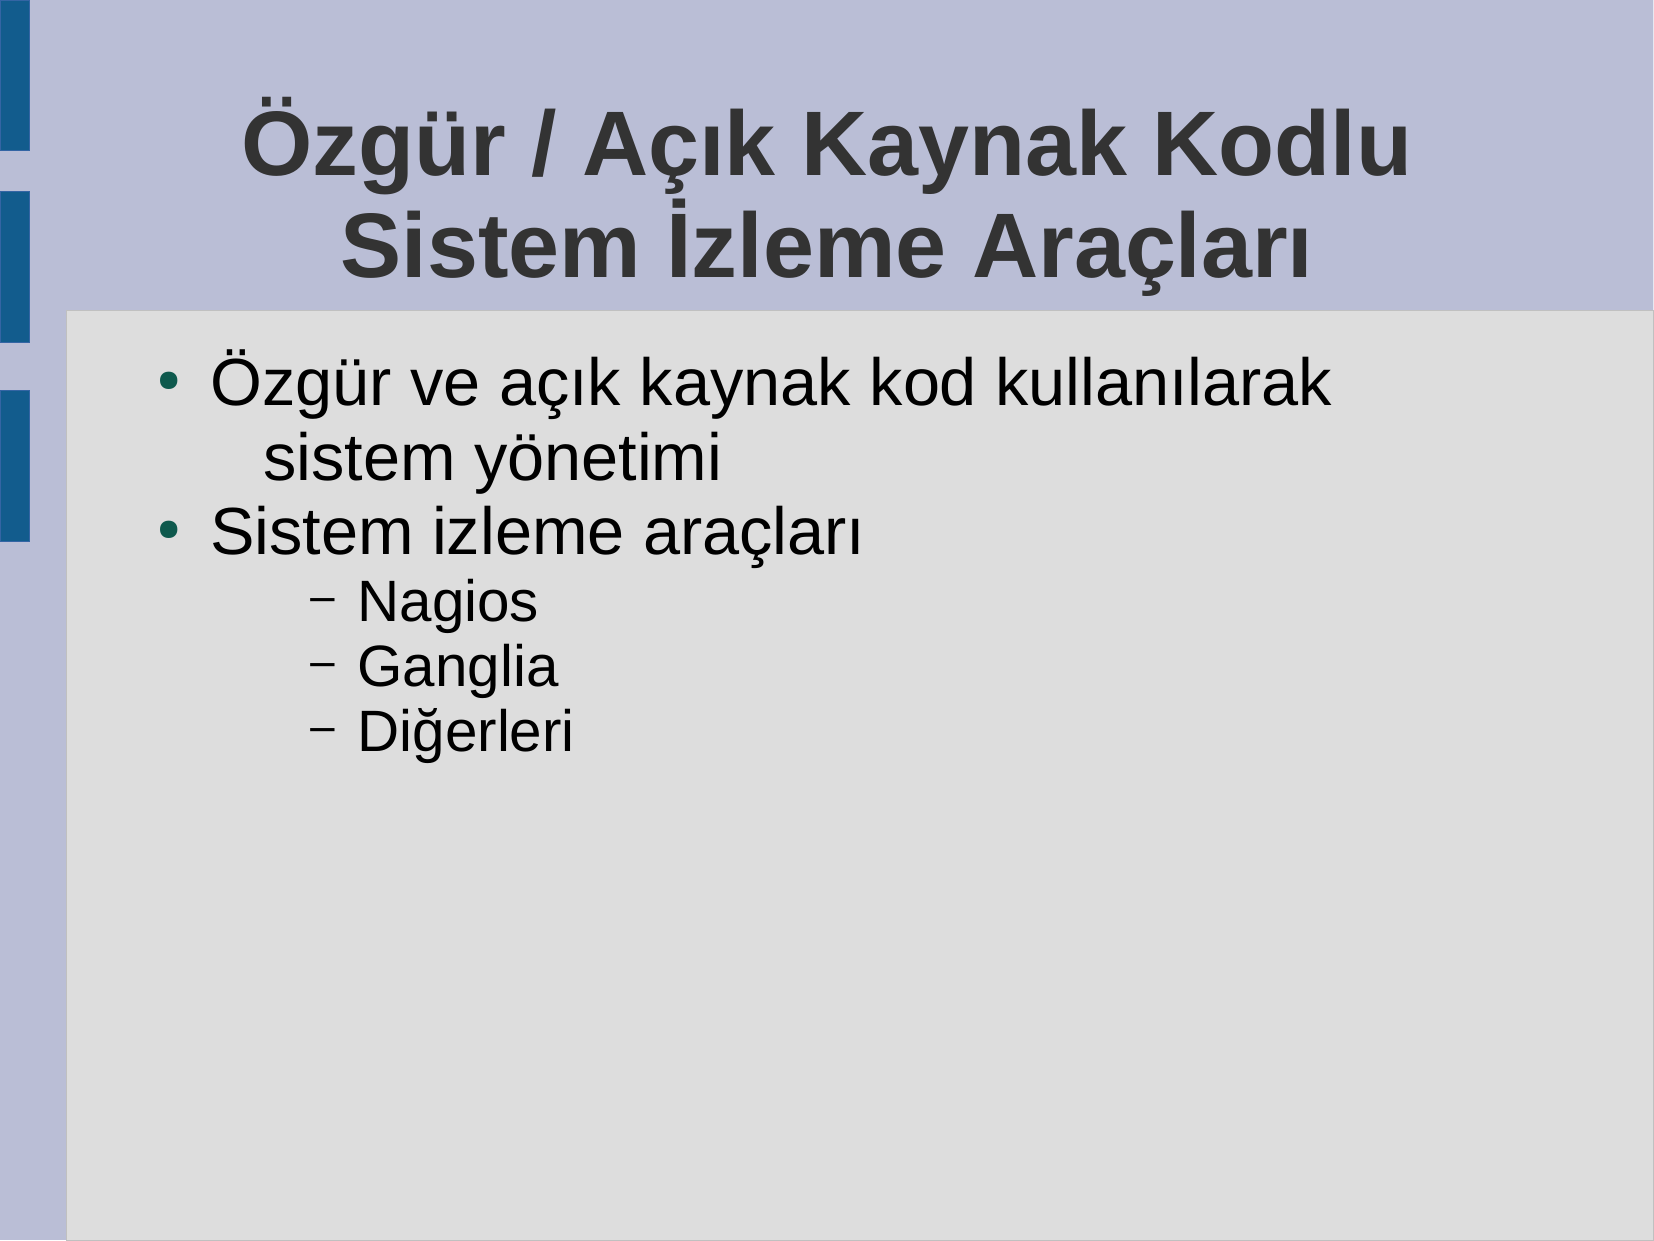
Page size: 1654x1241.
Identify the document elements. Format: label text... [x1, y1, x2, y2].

list Özgür ve açık kaynak kod kullanılarak sistem yönetimi Sistem izleme araçları Nagios Ganglia Diğerleri [121, 344, 1534, 1127]
title Özgür / Açık Kaynak Kodlu Sistem İzleme Araçları [121, 76, 1534, 313]
